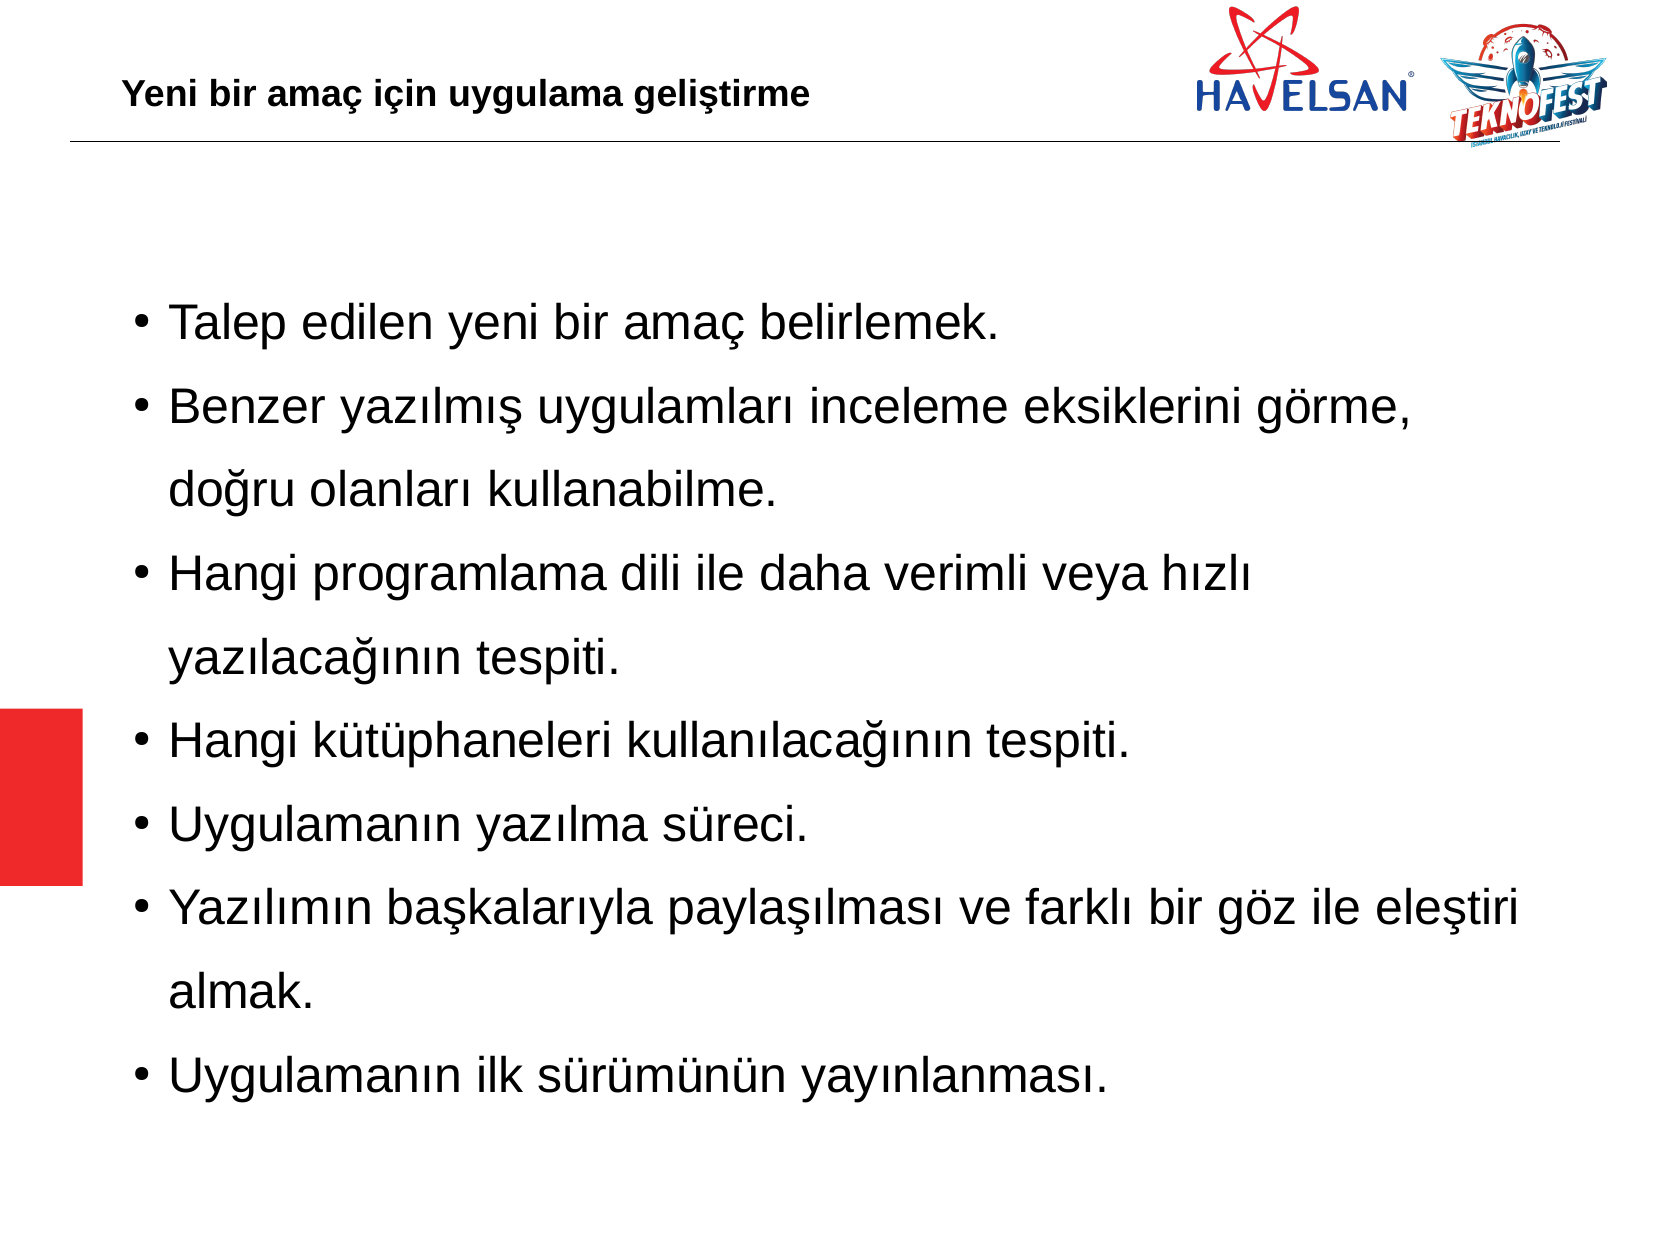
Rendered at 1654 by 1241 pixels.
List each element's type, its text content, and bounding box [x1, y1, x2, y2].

text_box Yeni bir amaç için uygulama geliştirme [106, 65, 1536, 122]
picture [1195, 2, 1630, 154]
text_box Talep edilen yeni bir amaç belirlemek. Benzer yazılmış uygulamları inceleme eksiklerini görme, doğru olanları kullanabilme. Hangi programlama dili ile daha verimli veya hızlı yazılacağının tespiti. Hangi kütüphaneleri kullanılacağının tespiti. Uygulamanın yazılma süreci. Yazılımın başkalarıyla paylaşılması ve farklı bir göz ile eleştiri almak. Uygulamanın ilk sürümünün yayınlanması. [118, 259, 1548, 1111]
